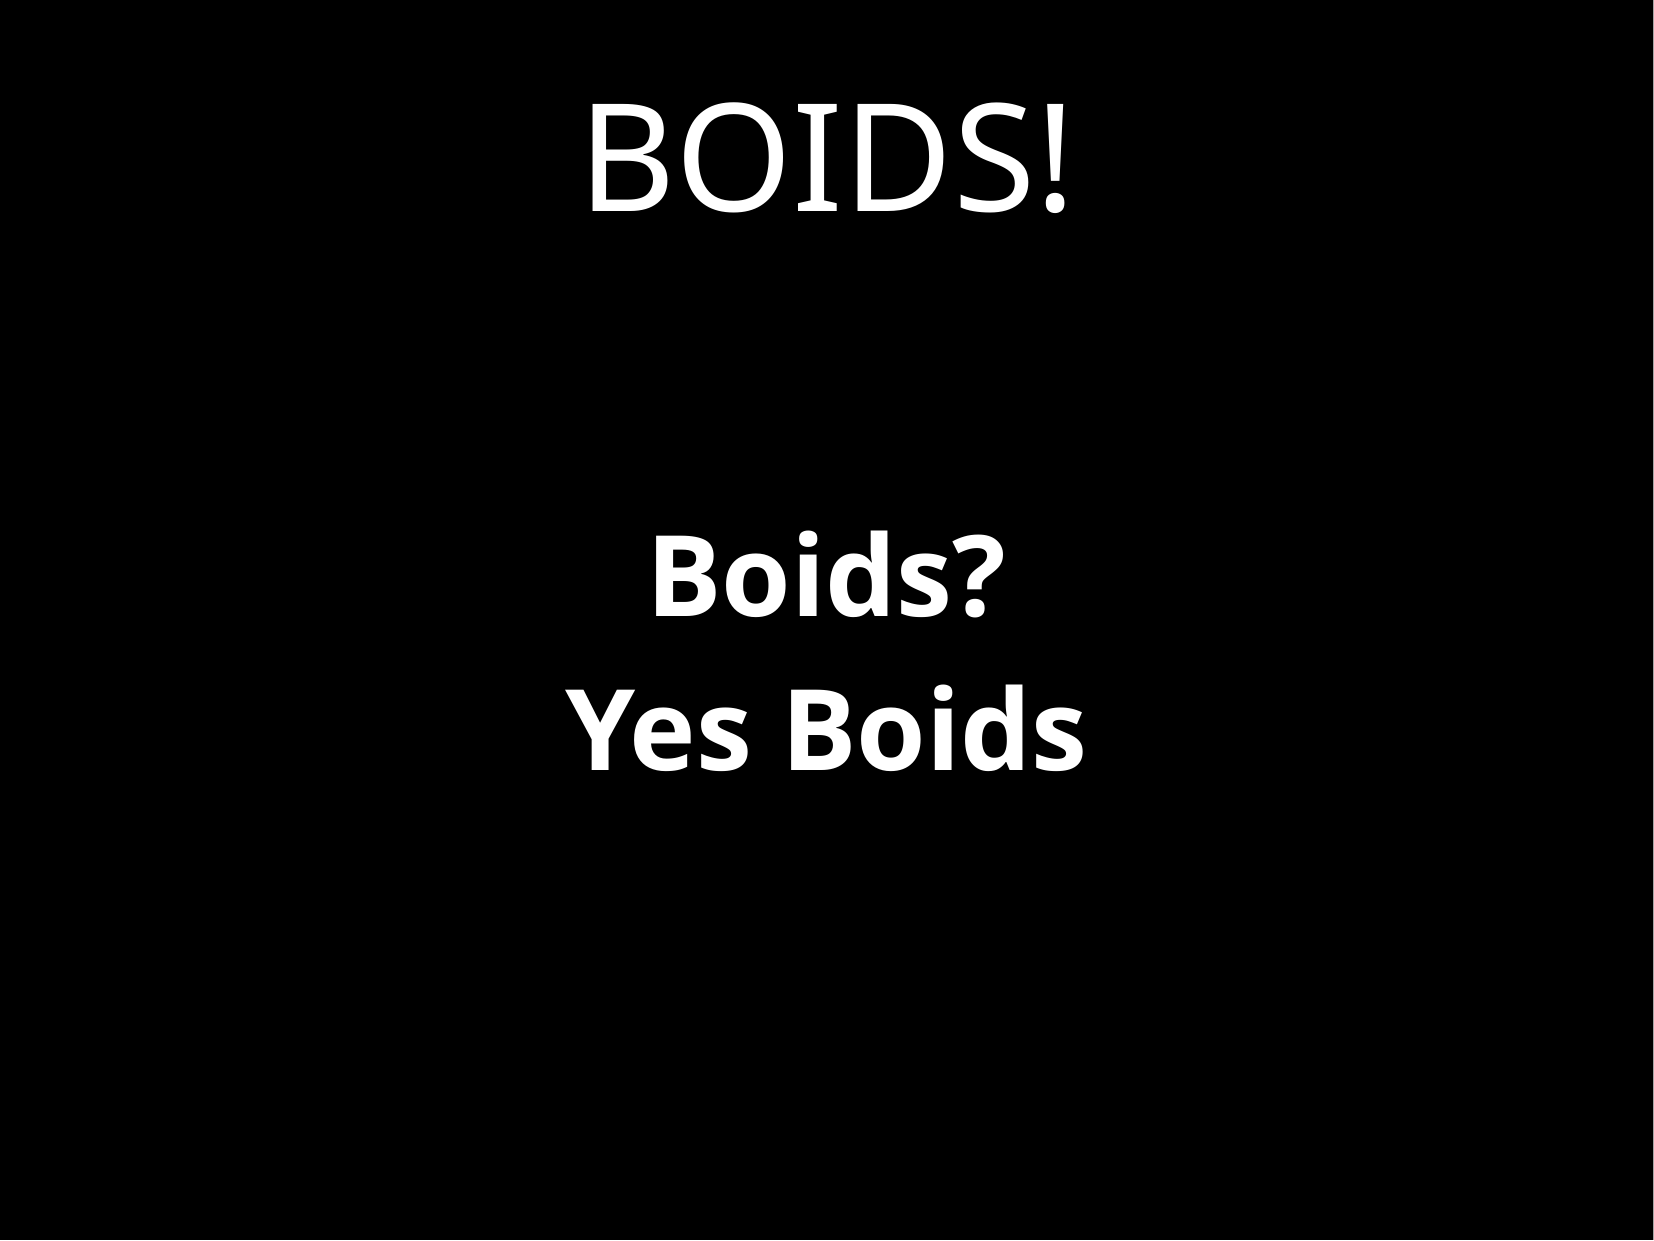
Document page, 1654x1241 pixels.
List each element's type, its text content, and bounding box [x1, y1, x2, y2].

title BOIDS! [82, 49, 1571, 257]
subtitle Boids? Yes Boids [82, 290, 1571, 1010]
